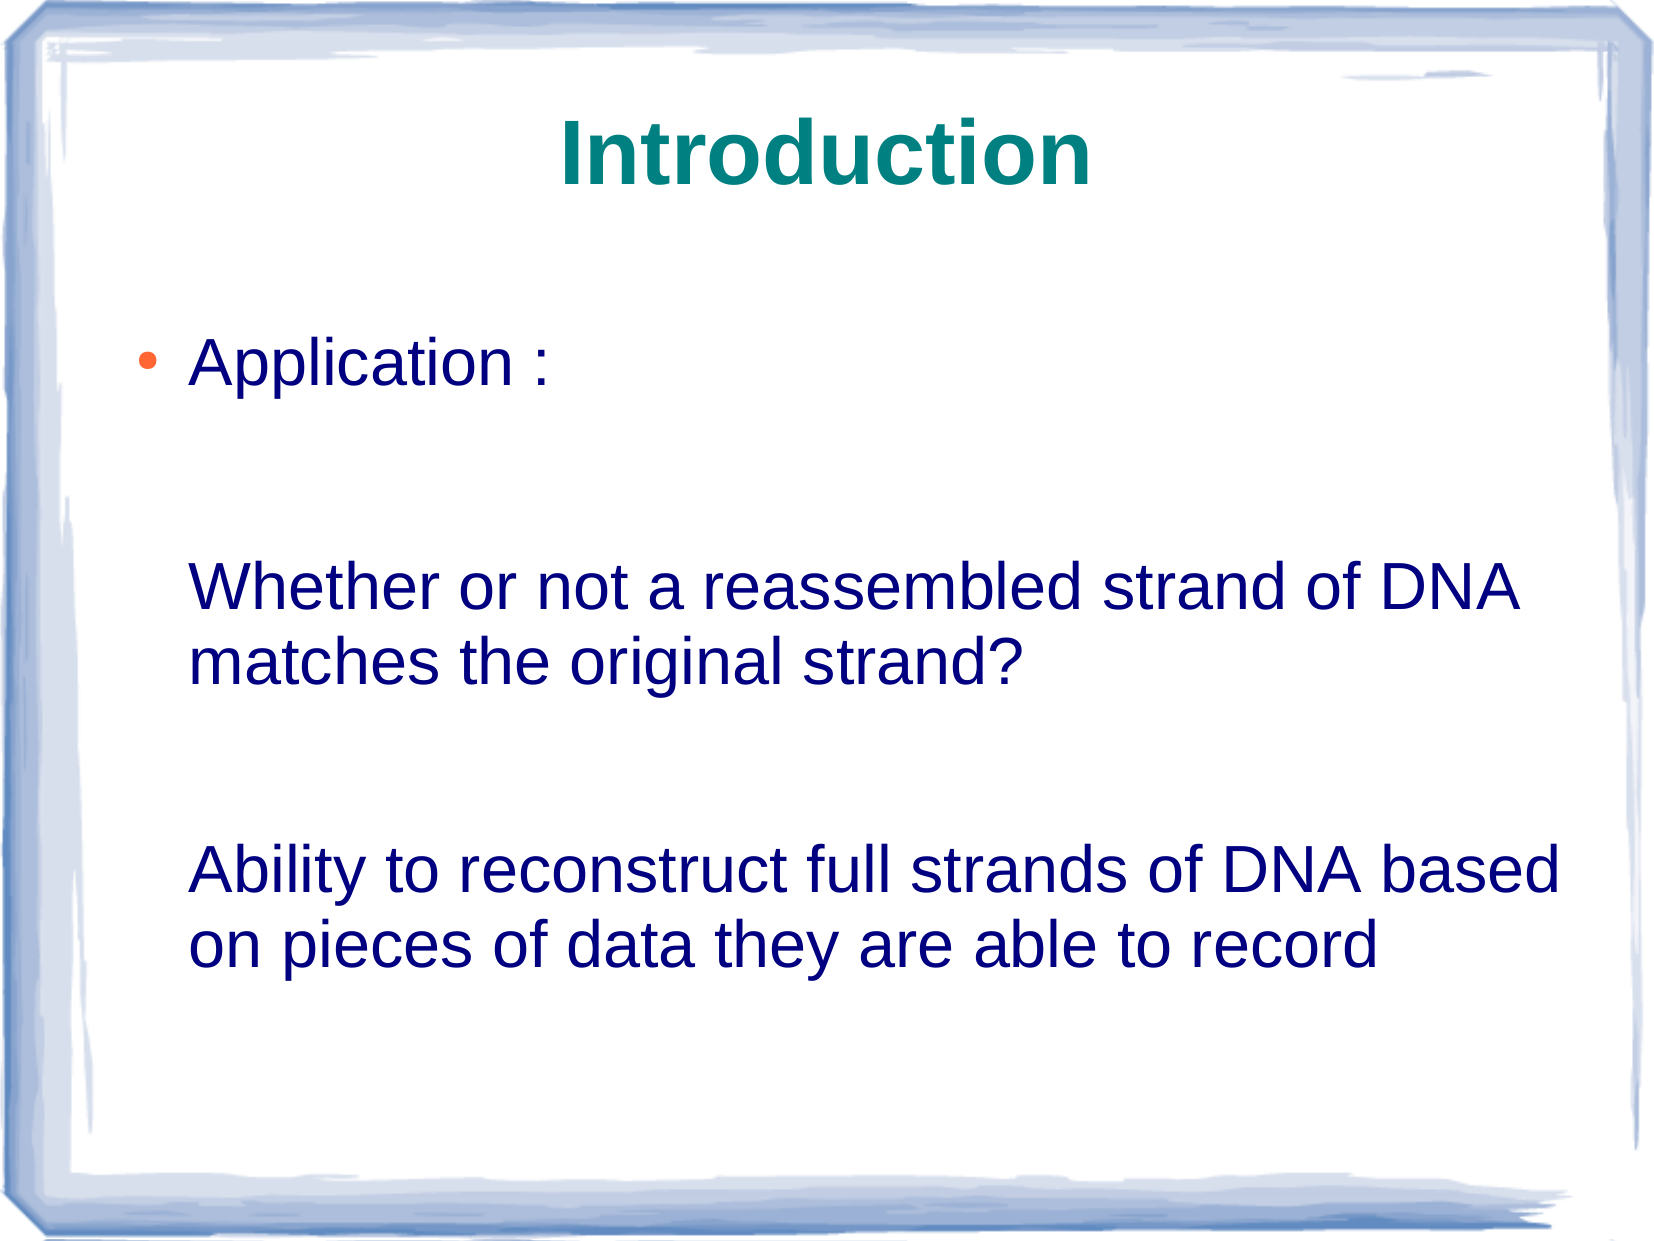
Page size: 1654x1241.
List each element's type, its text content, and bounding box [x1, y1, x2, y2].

picture [0, 0, 1654, 1241]
title Introduction [82, 49, 1571, 257]
list Application : Whether or not a reassembled strand of DNA matches the original strand? Ability to reconstruct full strands of DNA based on pieces of data they are able to record [118, 324, 1571, 1144]
